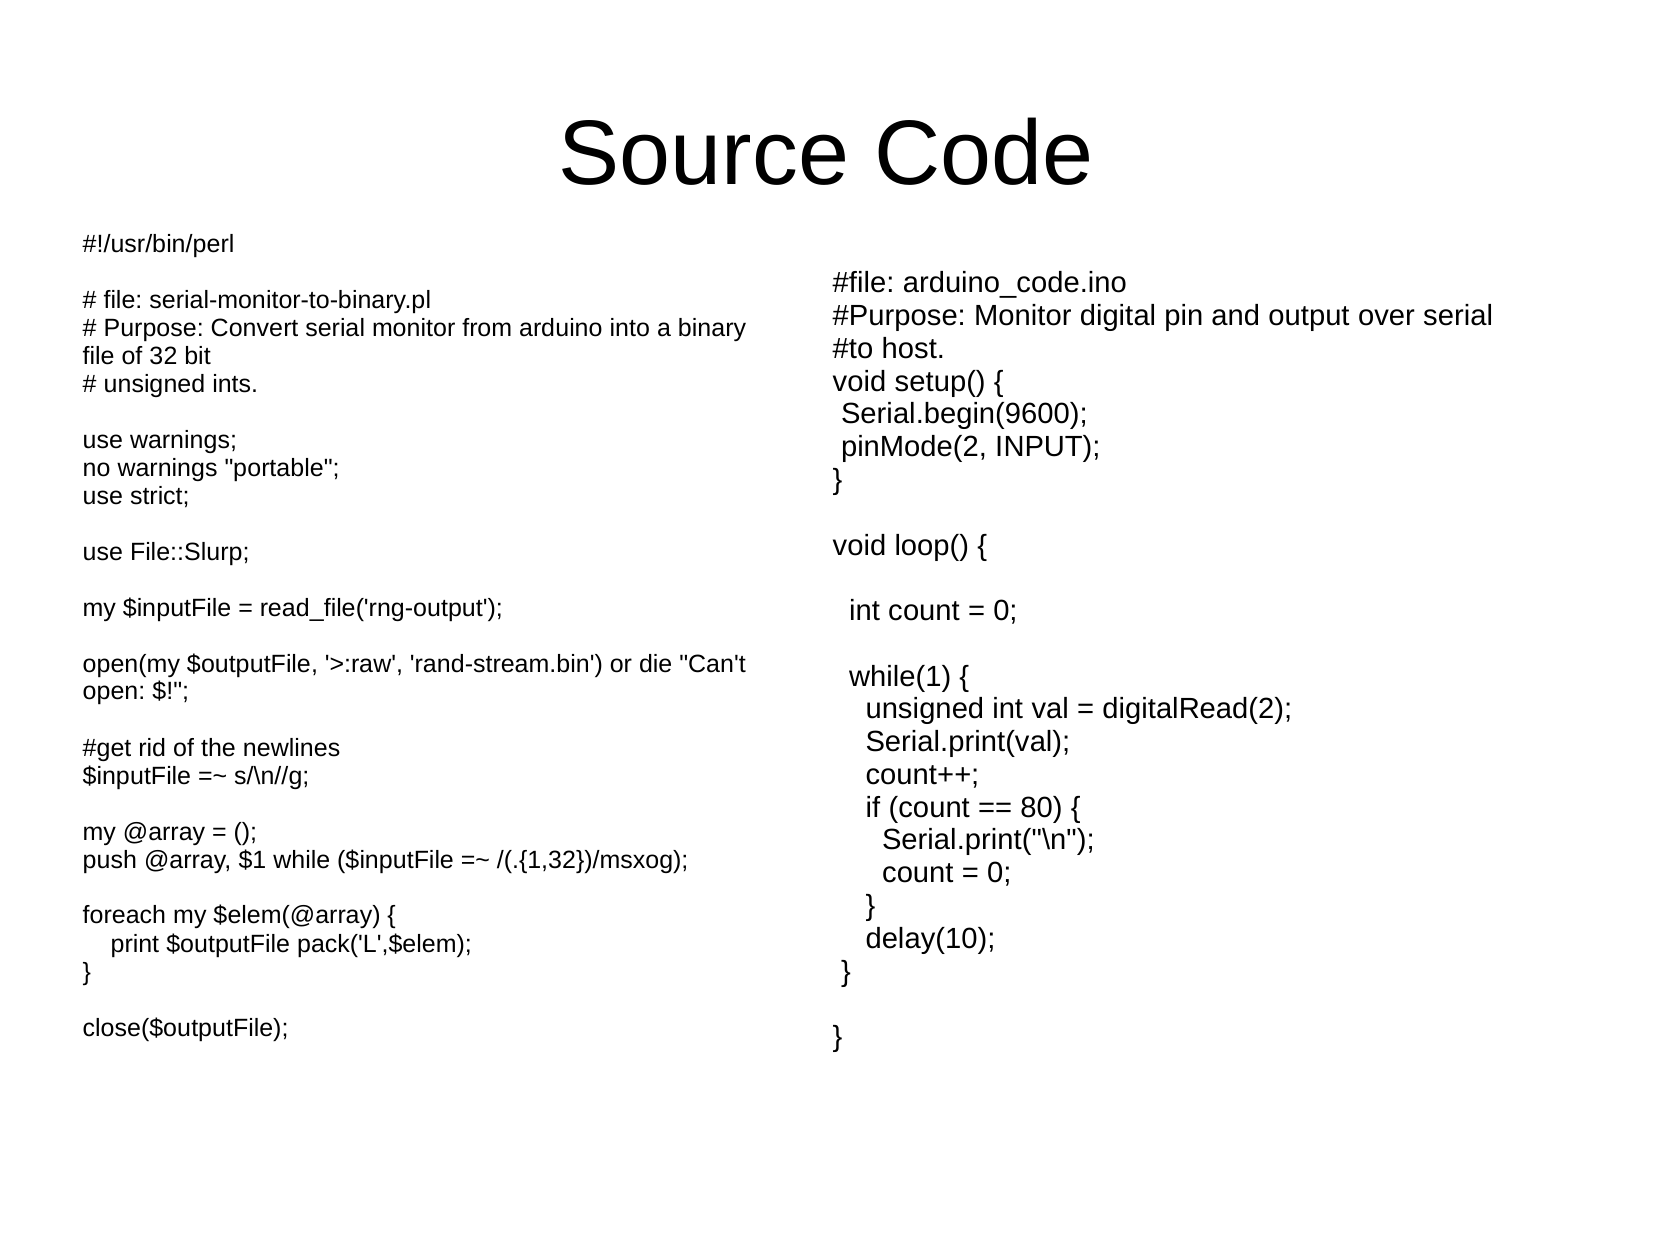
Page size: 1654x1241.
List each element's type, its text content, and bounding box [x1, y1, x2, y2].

title Source Code [82, 49, 1571, 257]
subtitle #!/usr/bin/perl # file: serial-monitor-to-binary.pl # Purpose: Convert serial monitor from arduino into a binary file of 32 bit # unsigned ints. use warnings; no warnings "portable"; use strict; use File::Slurp; my $inputFile = read_file('rng-output'); open(my $outputFile, '>:raw', 'rand-stream.bin') or die "Can't open: $!"; #get rid of the newlines $inputFile =~ s/\n//g; my @array = (); push @array, $1 while ($inputFile =~ /(.{1,32})/msxog); foreach my $elem(@array) { print $outputFile pack('L',$elem); } close($outputFile); [82, 229, 781, 1070]
text_box #file: arduino_code.ino #Purpose: Monitor digital pin and output over serial #to host. void setup() { Serial.begin(9600); pinMode(2, INPUT); } void loop() { int count = 0; while(1) { unsigned int val = digitalRead(2); Serial.print(val); count++; if (count == 80) { Serial.print("\n"); count = 0; } delay(10); } } [832, 266, 1531, 1054]
